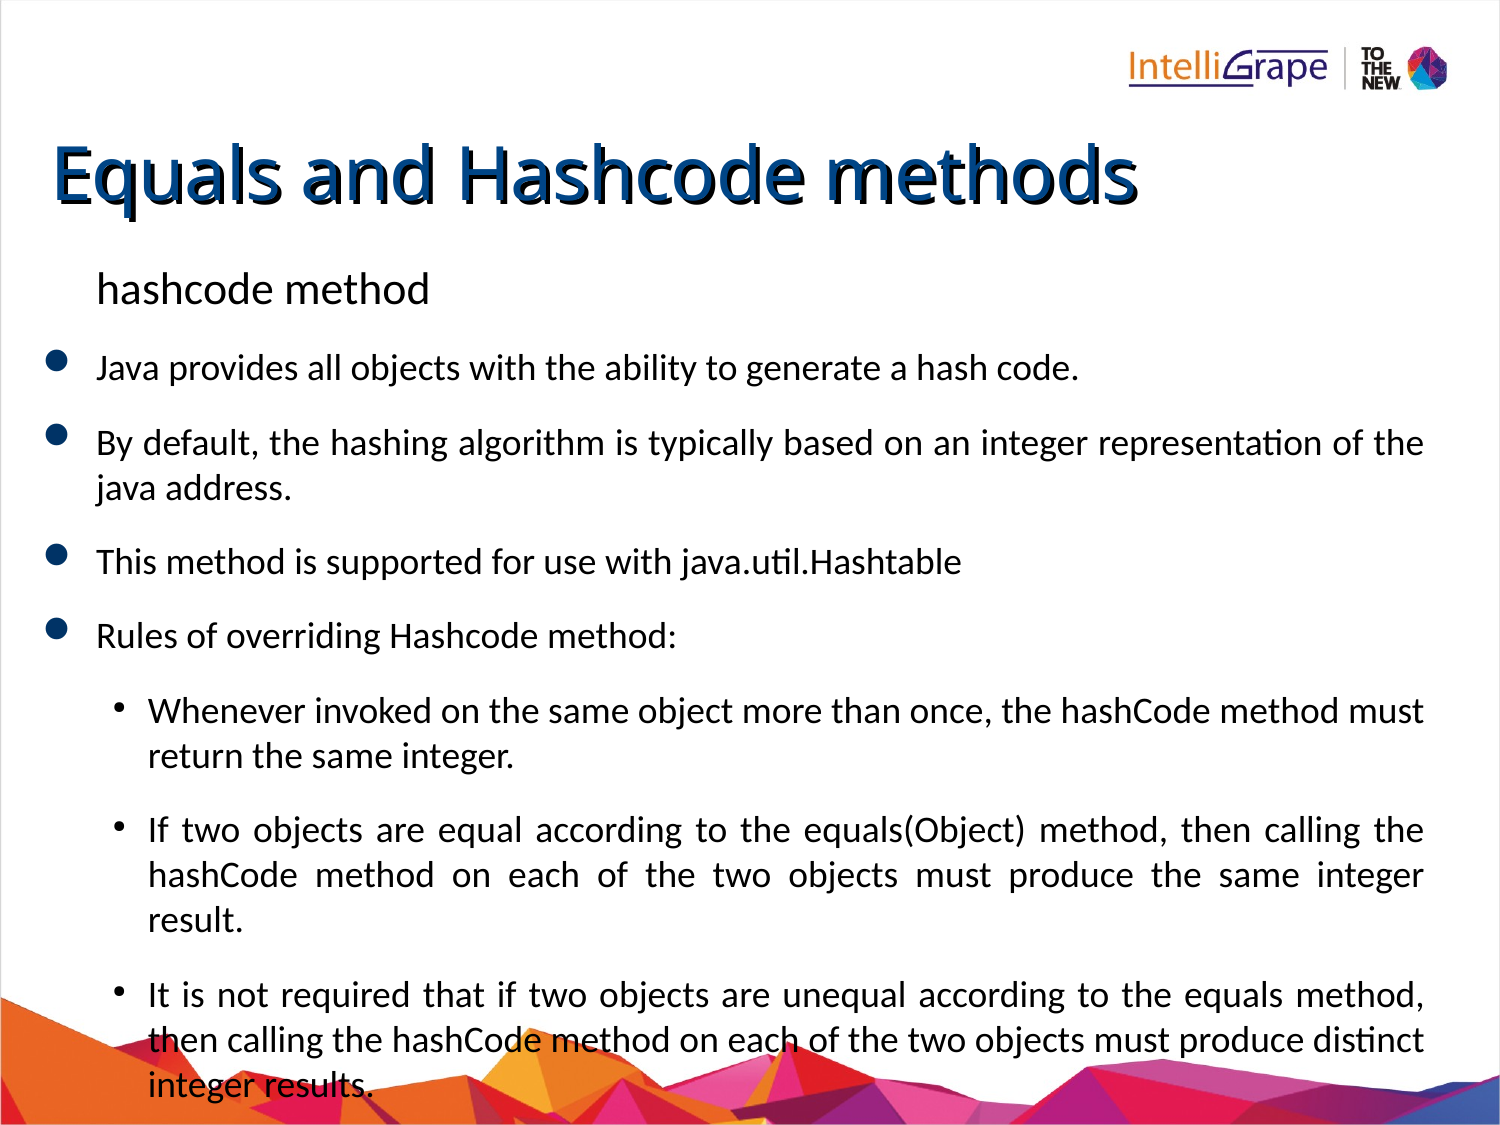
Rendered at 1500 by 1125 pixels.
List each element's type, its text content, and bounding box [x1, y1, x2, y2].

text_box hashcode method Java provides all objects with the ability to generate a hash code. By default, the hashing algorithm is typically based on an integer representation of the java address. This method is supported for use with java.util.Hashtable Rules of overriding Hashcode method: Whenever invoked on the same object more than once, the hashCode method must return the same integer. If two objects are equal according to the equals(Object) method, then calling the hashCode method on each of the two objects must produce the same integer result. It is not required that if two objects are unequal according to the equals method, then calling the hashCode method on each of the two objects must produce distinct integer results. [26, 250, 1442, 1125]
text_box Equals and Hashcode methods [35, 118, 1477, 234]
picture [0, 0, 1500, 1125]
